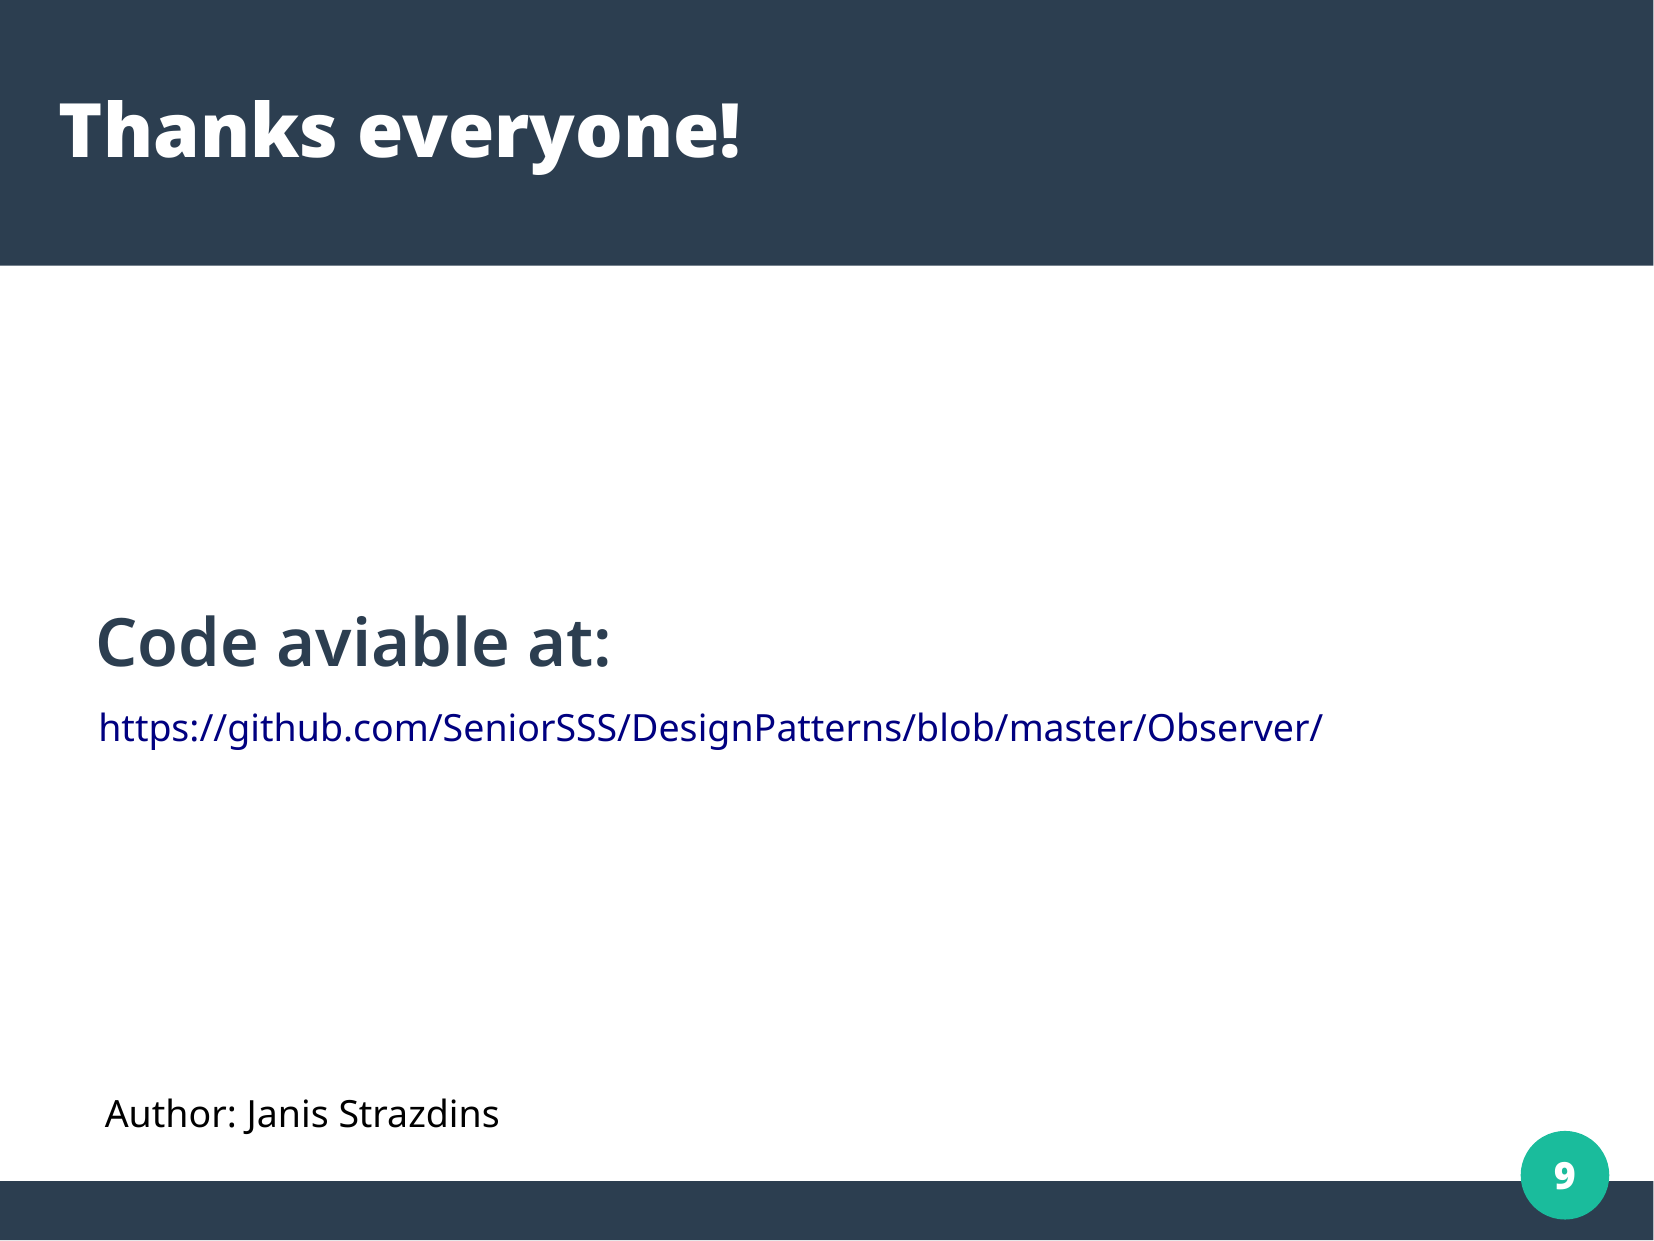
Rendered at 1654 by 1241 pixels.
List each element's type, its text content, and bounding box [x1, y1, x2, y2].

text_box https://github.com/SeniorSSS/DesignPatterns/blob/master/Observer/ [83, 693, 1639, 772]
title Thanks everyone! [59, 49, 1595, 207]
list Code aviable at: [24, 594, 1561, 706]
text_box Author: Janis Strazdins [90, 1080, 661, 1143]
